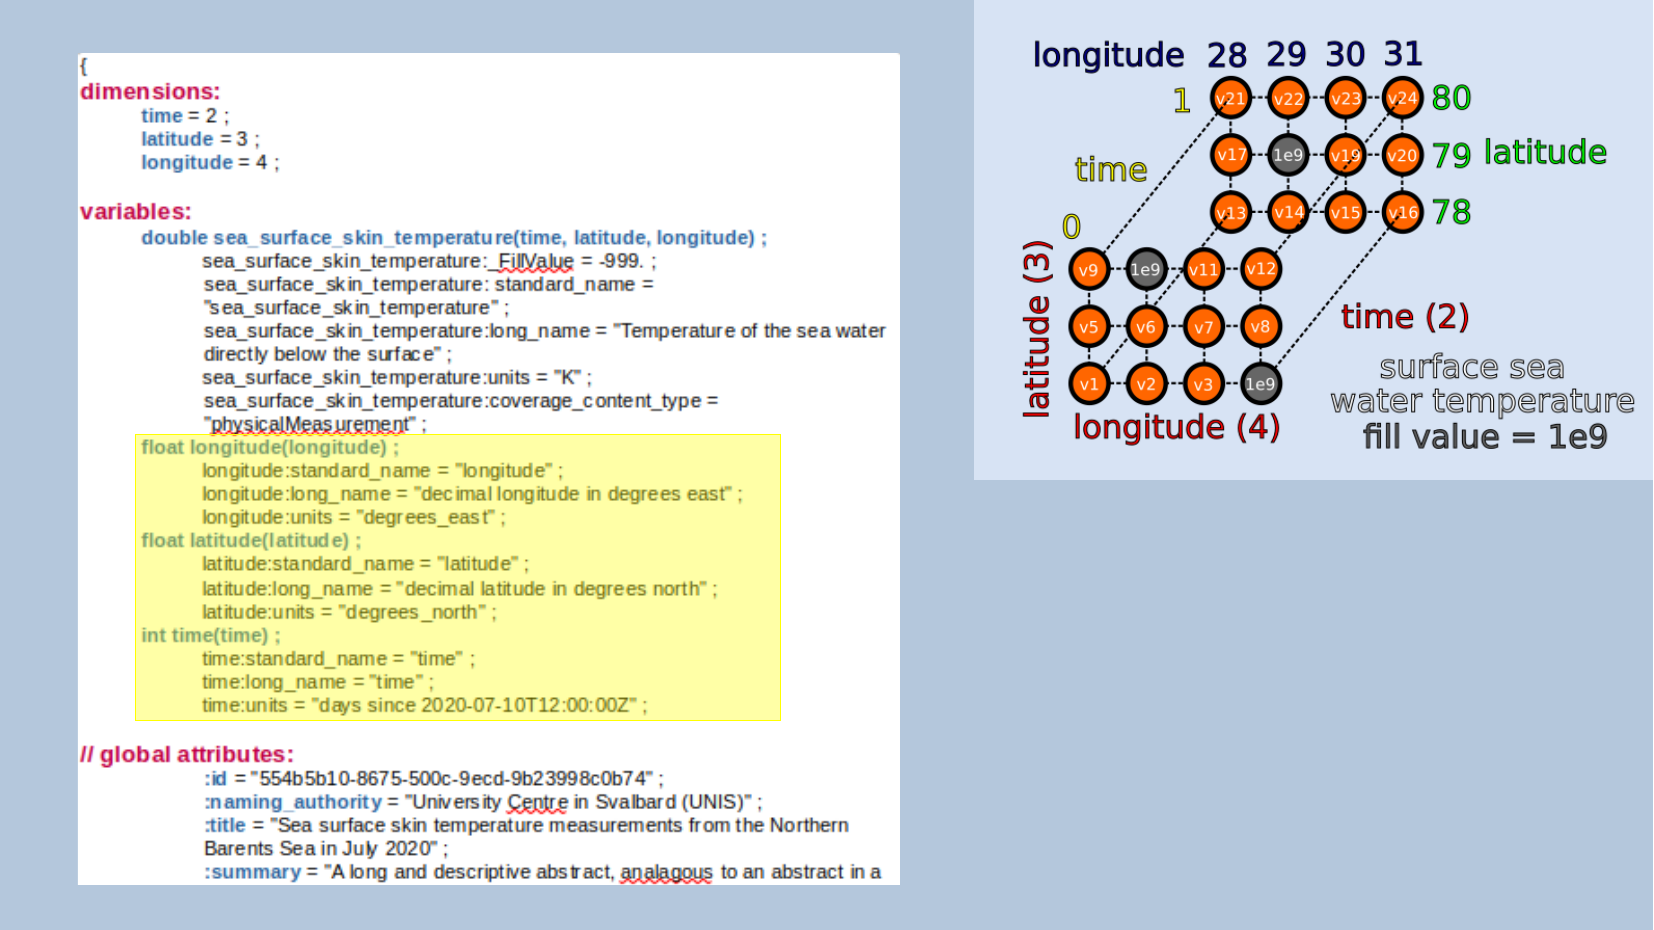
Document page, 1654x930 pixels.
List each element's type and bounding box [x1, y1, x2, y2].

picture [974, 0, 1653, 480]
text_box [135, 434, 781, 721]
picture [77, 53, 901, 885]
